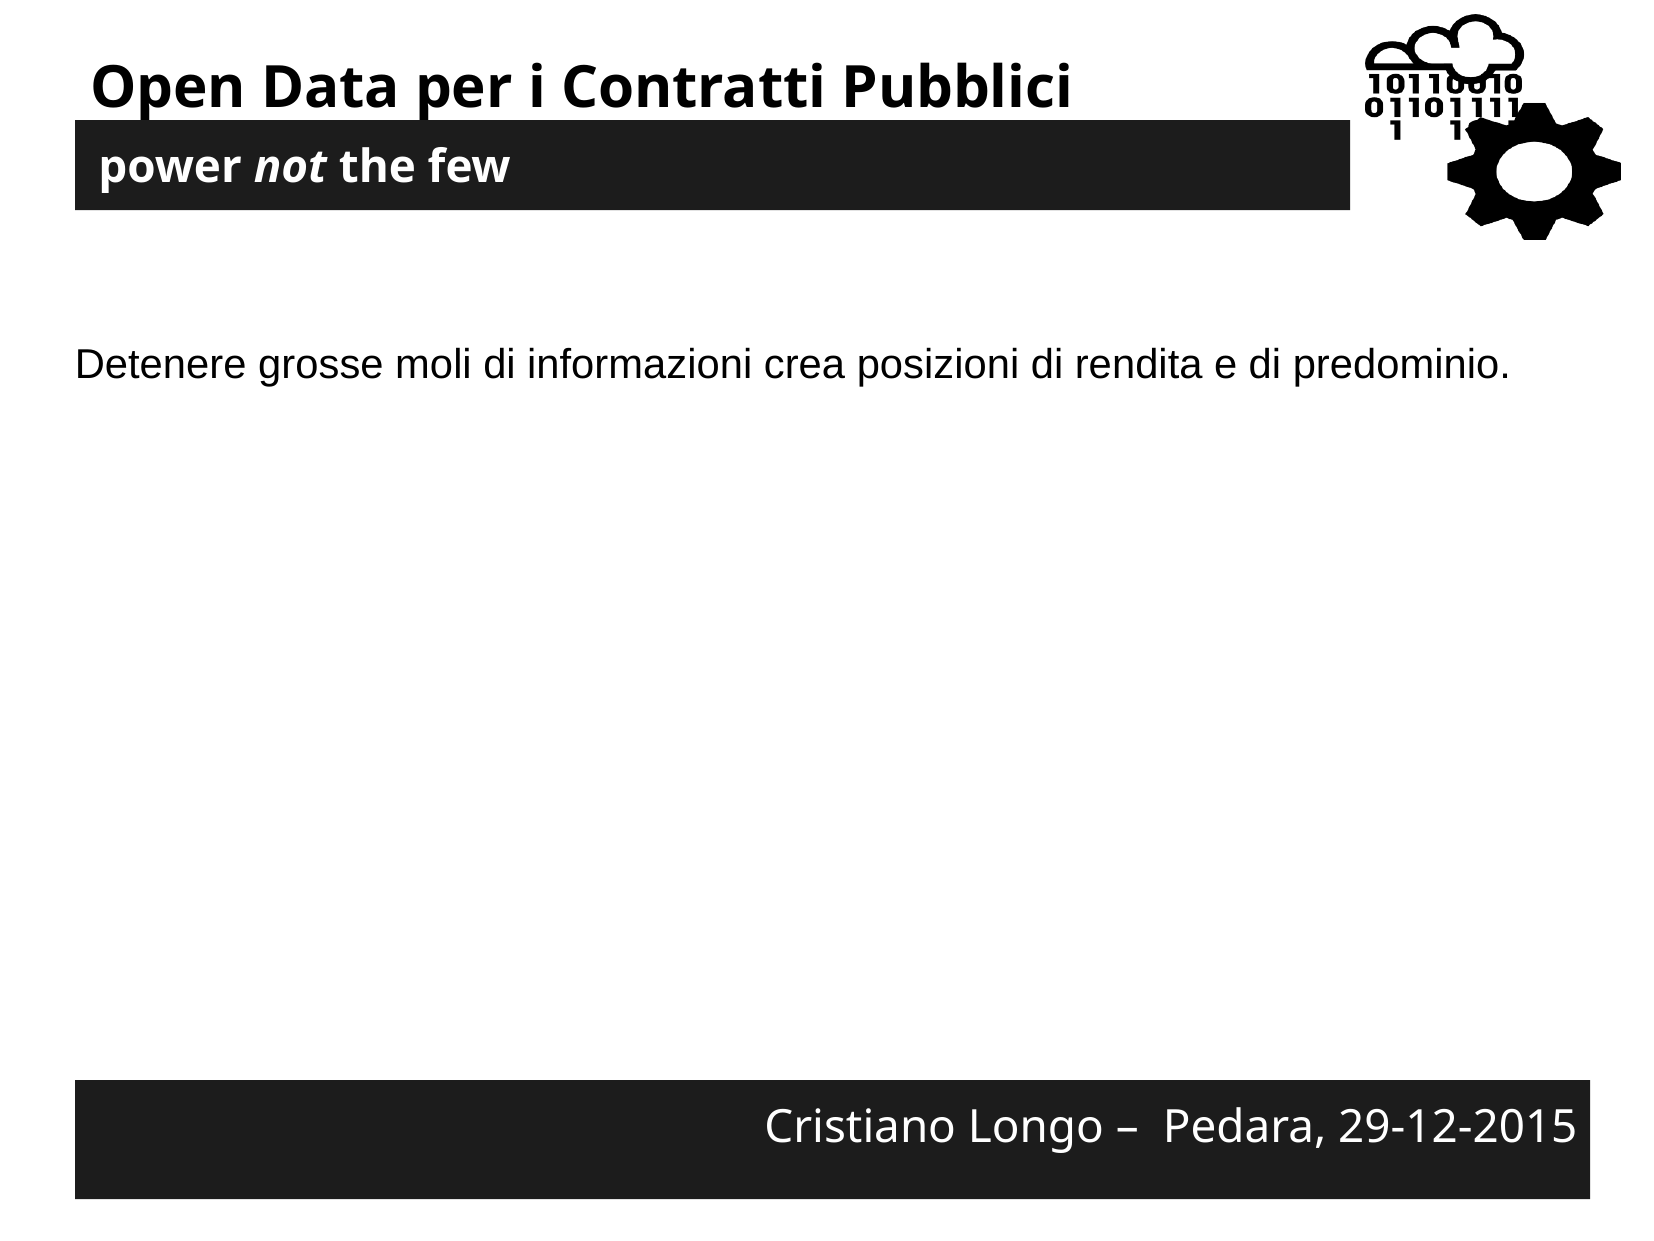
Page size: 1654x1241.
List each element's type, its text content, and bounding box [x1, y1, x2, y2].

list Open Data per i Contratti Pubblici [75, 45, 1325, 120]
list Cristiano Longo – Pedara, 29-12-2015 [75, 1080, 1591, 1200]
text_box Detenere grosse moli di informazioni crea posizioni di rendita e di predominio. [60, 333, 1546, 436]
picture [1365, 14, 1621, 241]
list power not the few [75, 120, 1351, 211]
